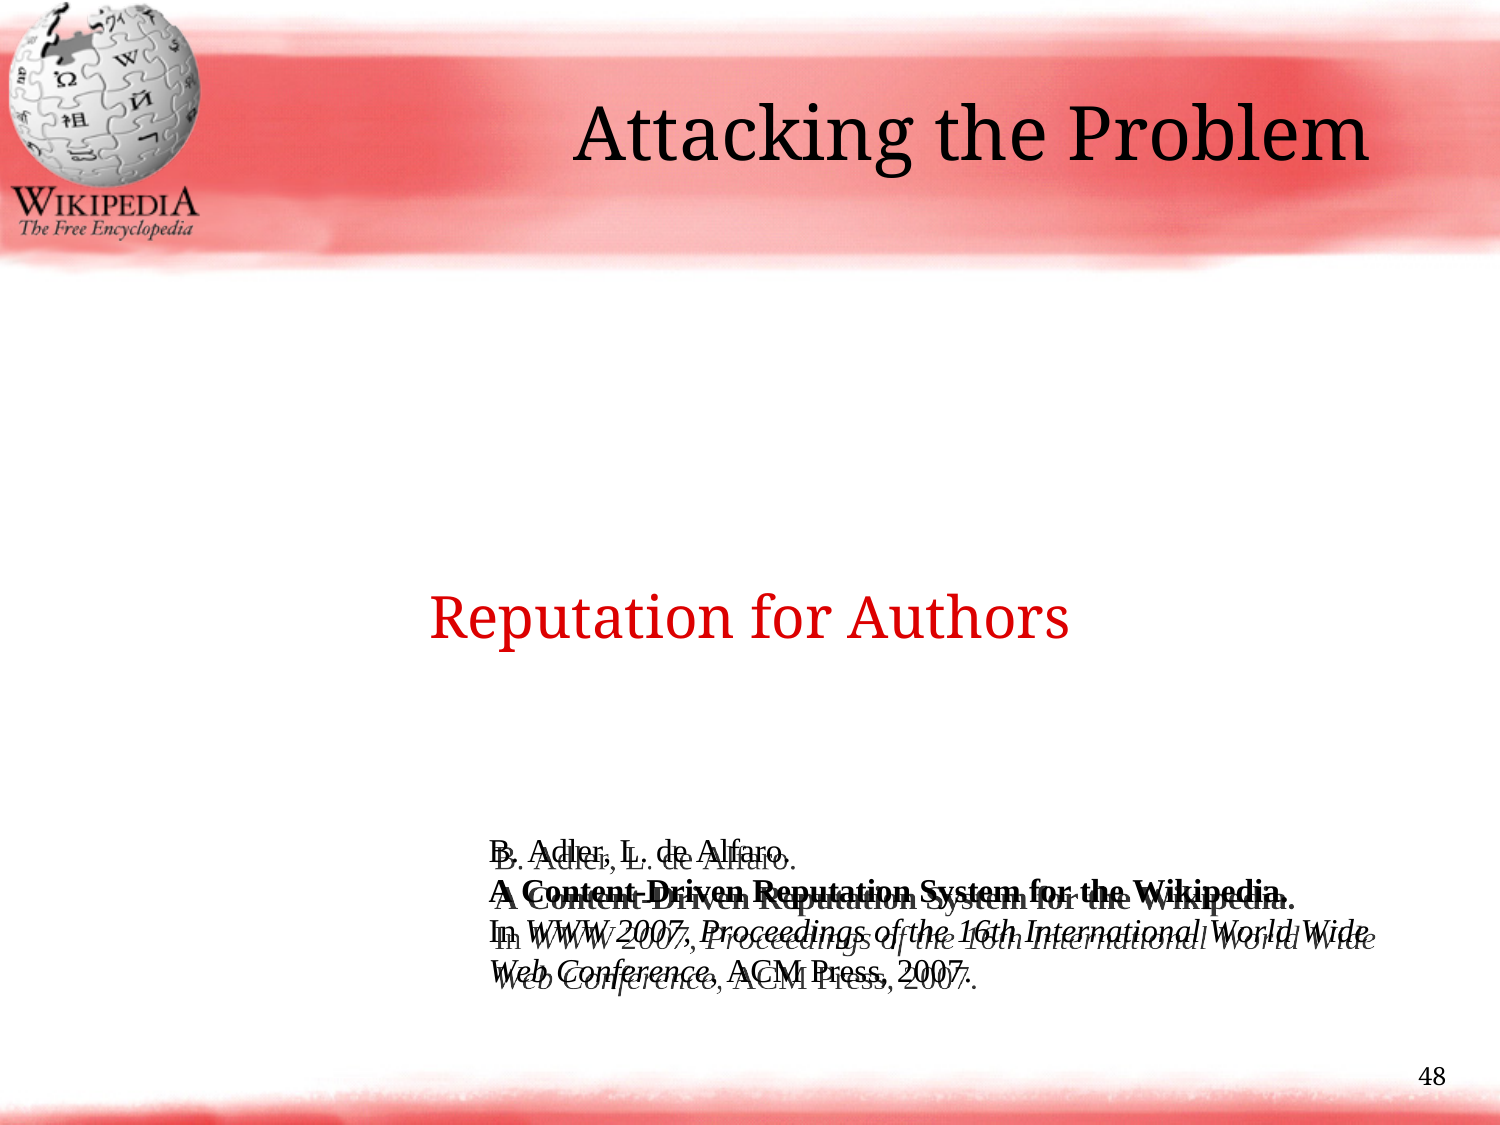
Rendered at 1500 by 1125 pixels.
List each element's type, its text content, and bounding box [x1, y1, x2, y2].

title Attacking the Problem [112, 37, 1388, 225]
picture [0, 0, 1500, 1125]
list Reputation for Authors [112, 287, 1388, 1051]
text_box B. Adler, L. de Alfaro. A Content-Driven Reputation System for the Wikipedia. In WWW 2007, Proceedings of the 16th International World Wide Web Conference, ACM Press, 2007. [473, 822, 1400, 997]
